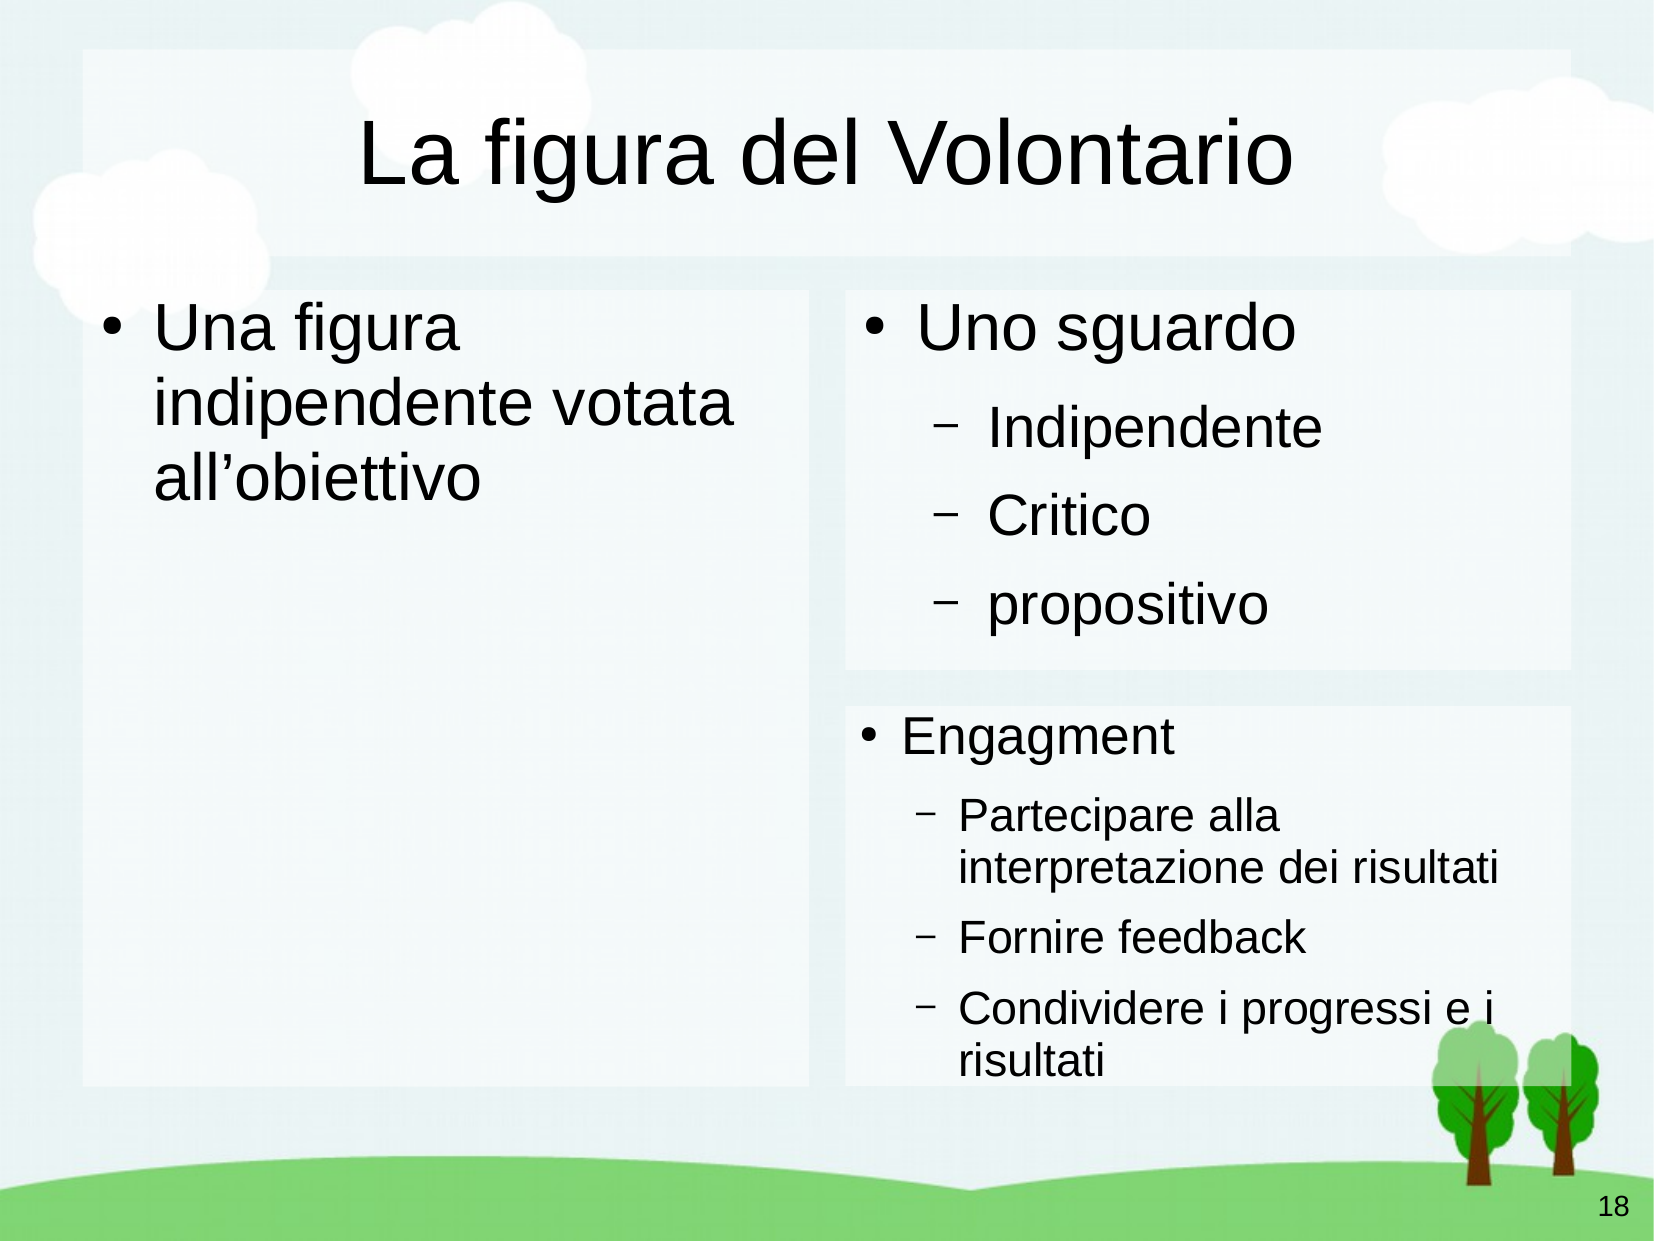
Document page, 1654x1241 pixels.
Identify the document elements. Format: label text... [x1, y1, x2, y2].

list Uno sguardo Indipendente Critico propositivo [845, 290, 1572, 671]
list Una figura indipendente votata all’obiettivo [82, 290, 809, 1087]
title La figura del Volontario [82, 49, 1571, 257]
picture [0, 0, 1654, 1241]
list Engagment Partecipare alla interpretazione dei risultati Fornire feedback Condividere i progressi e i risultati [845, 706, 1572, 1087]
